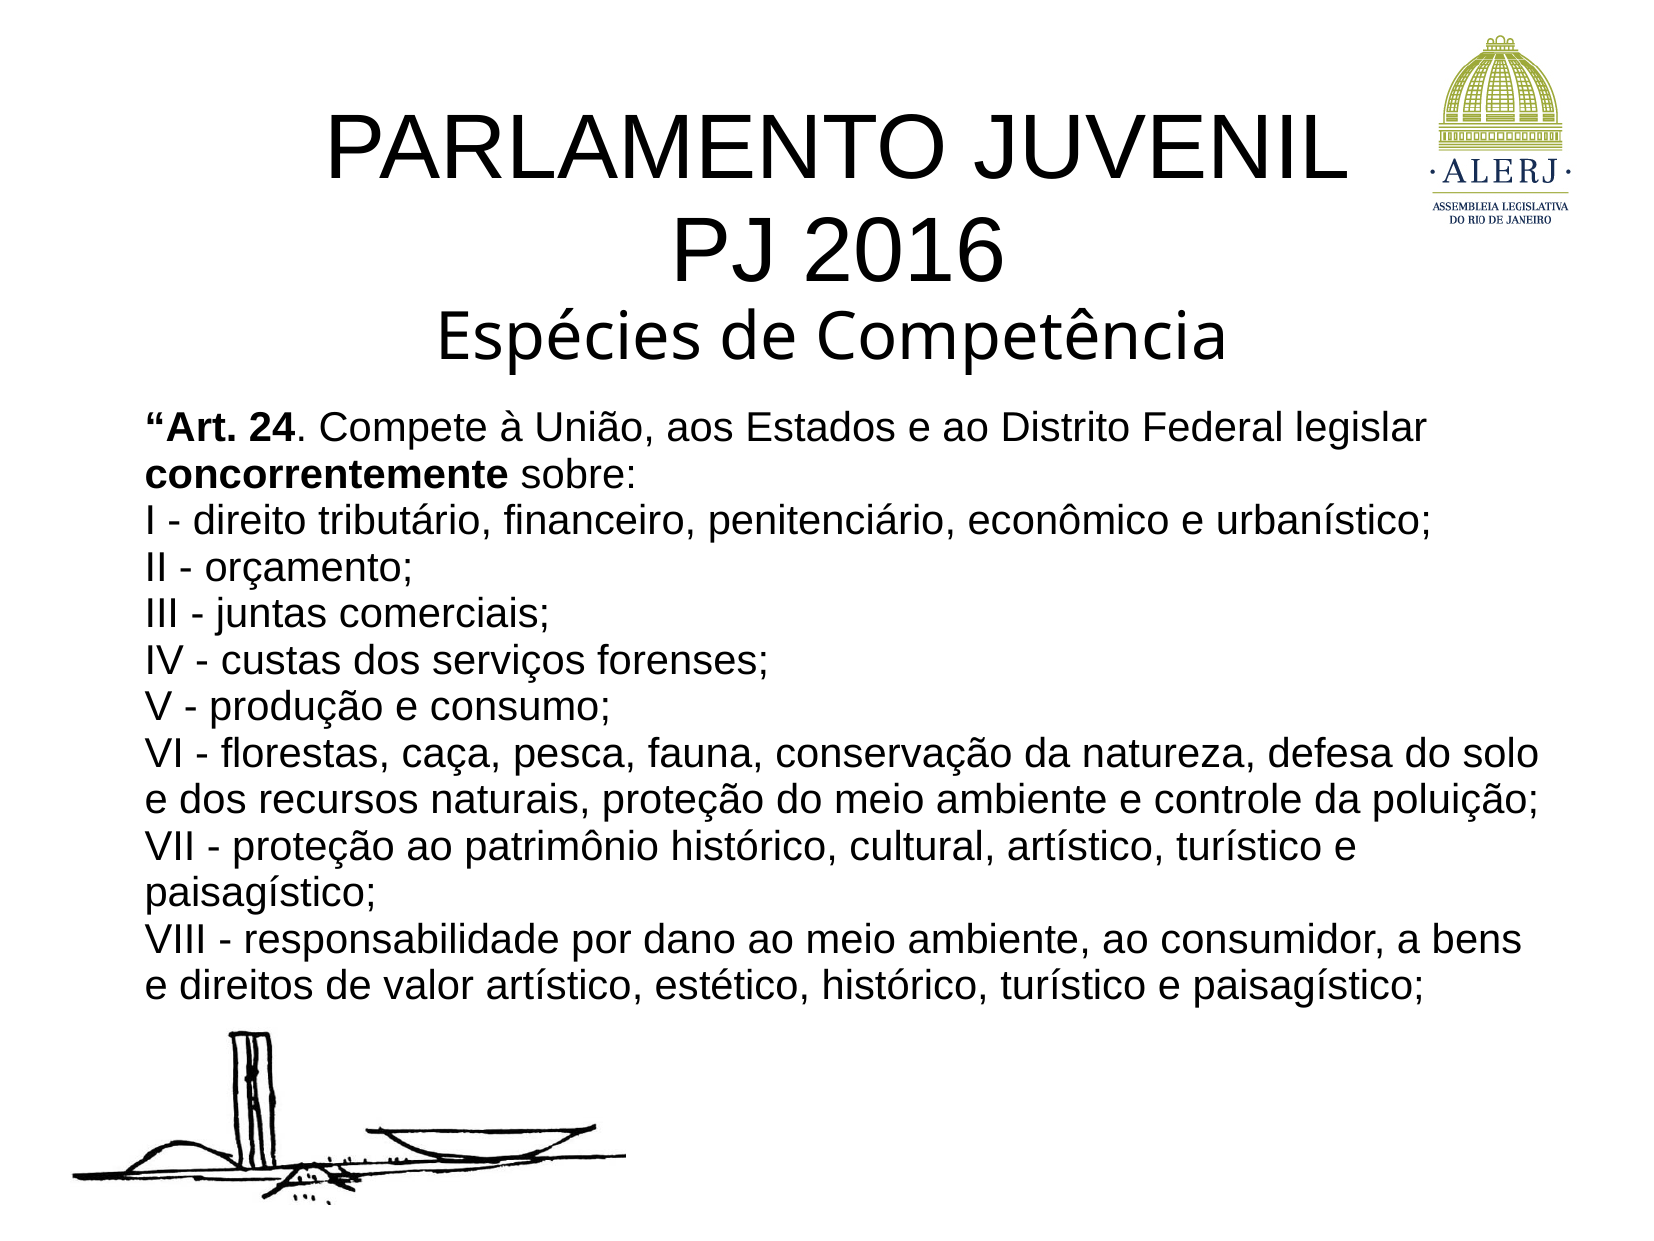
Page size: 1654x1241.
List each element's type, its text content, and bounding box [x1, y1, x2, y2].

text_box “Art. 24. Compete à União, aos Estados e ao Distrito Federal legislar concorrentemente sobre: I - direito tributário, financeiro, penitenciário, econômico e urbanístico; II - orçamento; III - juntas comerciais; IV - custas dos serviços forenses; V - produção e consumo; VI - florestas, caça, pesca, fauna, conservação da natureza, defesa do solo e dos recursos naturais, proteção do meio ambiente e controle da poluição; VII - proteção ao patrimônio histórico, cultural, artístico, turístico e paisagístico; VIII - responsabilidade por dano ao meio ambiente, ao consumidor, a bens e direitos de valor artístico, estético, histórico, turístico e paisagístico; [129, 396, 1560, 1063]
title PARLAMENTO JUVENIL PJ 2016 [70, 94, 1607, 302]
picture [70, 1027, 626, 1205]
text_box Espécies de Competência [94, 277, 1571, 390]
picture [1358, 23, 1642, 235]
